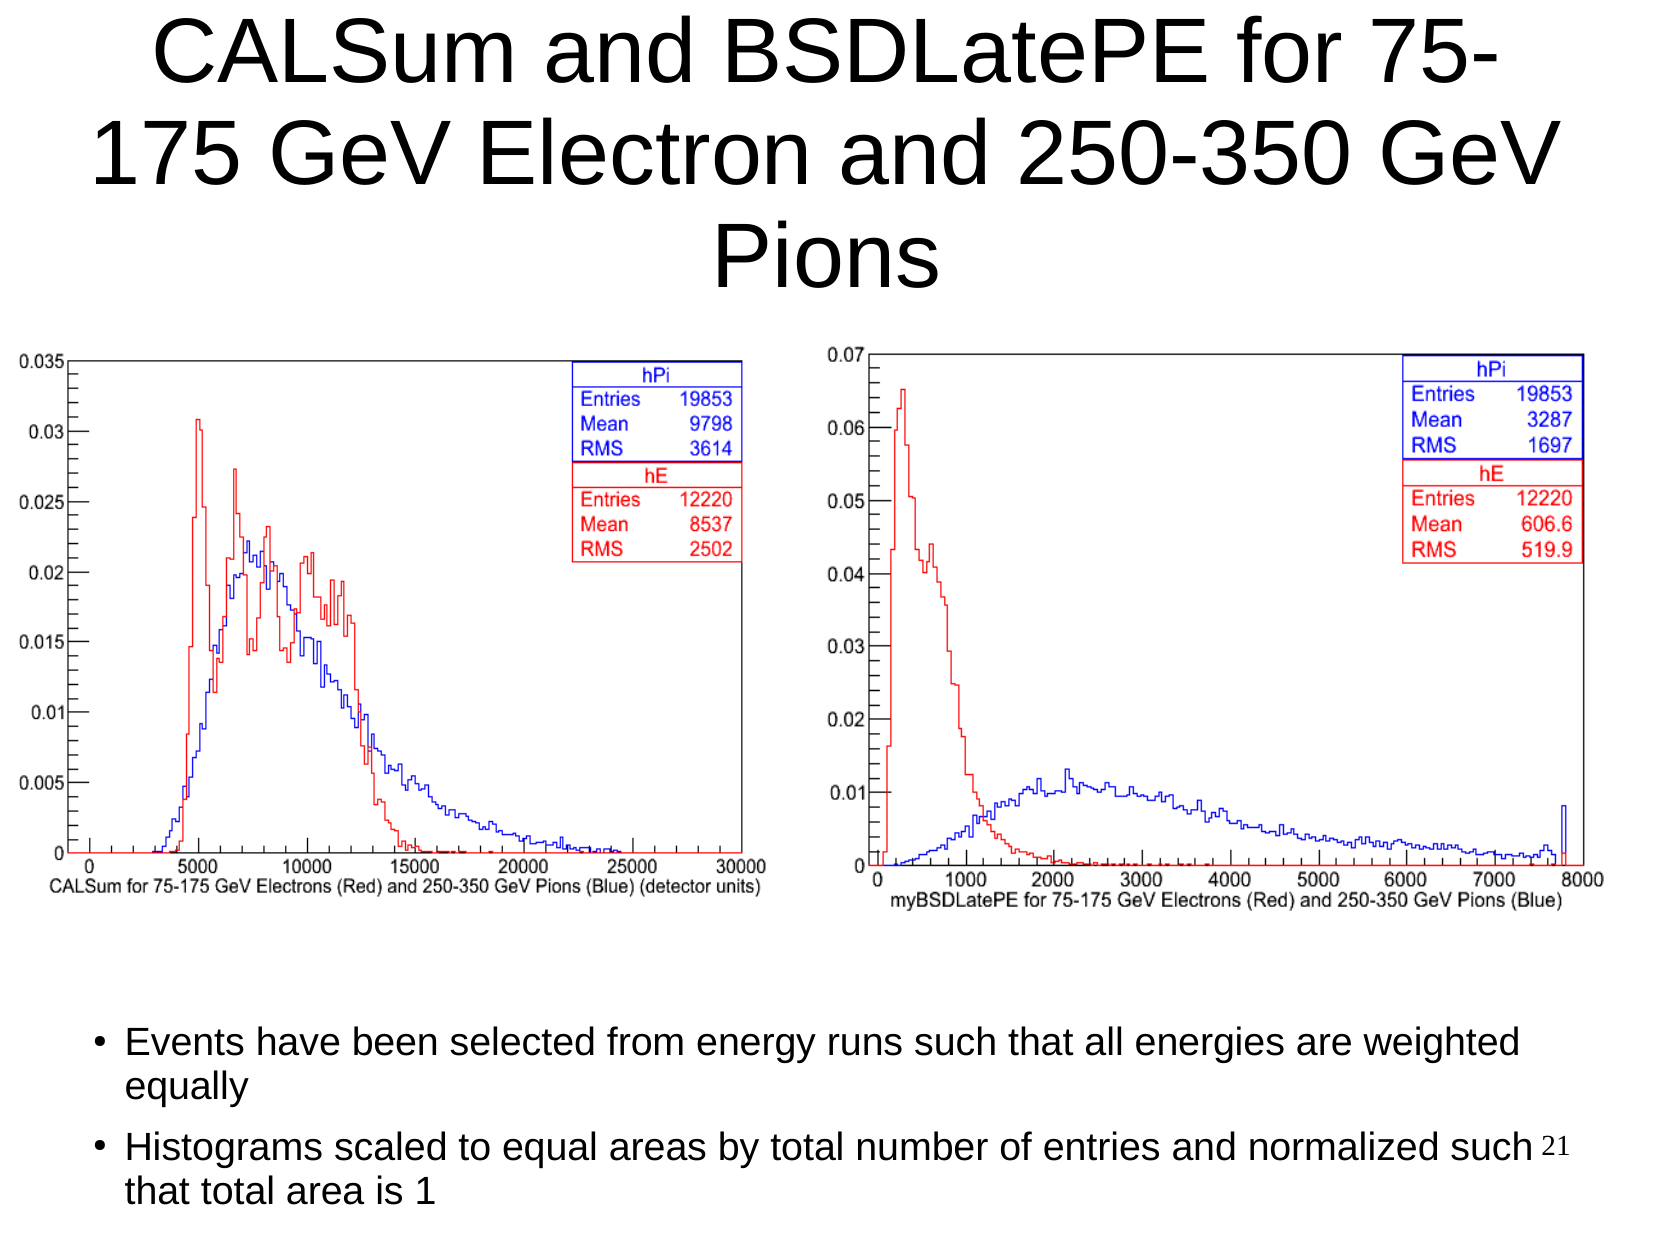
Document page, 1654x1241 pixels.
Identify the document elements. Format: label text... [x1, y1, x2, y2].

picture [0, 290, 1654, 931]
title CALSum and BSDLatePE for 75-175 GeV Electron and 250-350 GeV Pions [82, 0, 1571, 299]
list Events have been selected from energy runs such that all energies are weighted equally Histograms scaled to equal areas by total number of entries and normalized such that total area is 1 [82, 1020, 1538, 1215]
